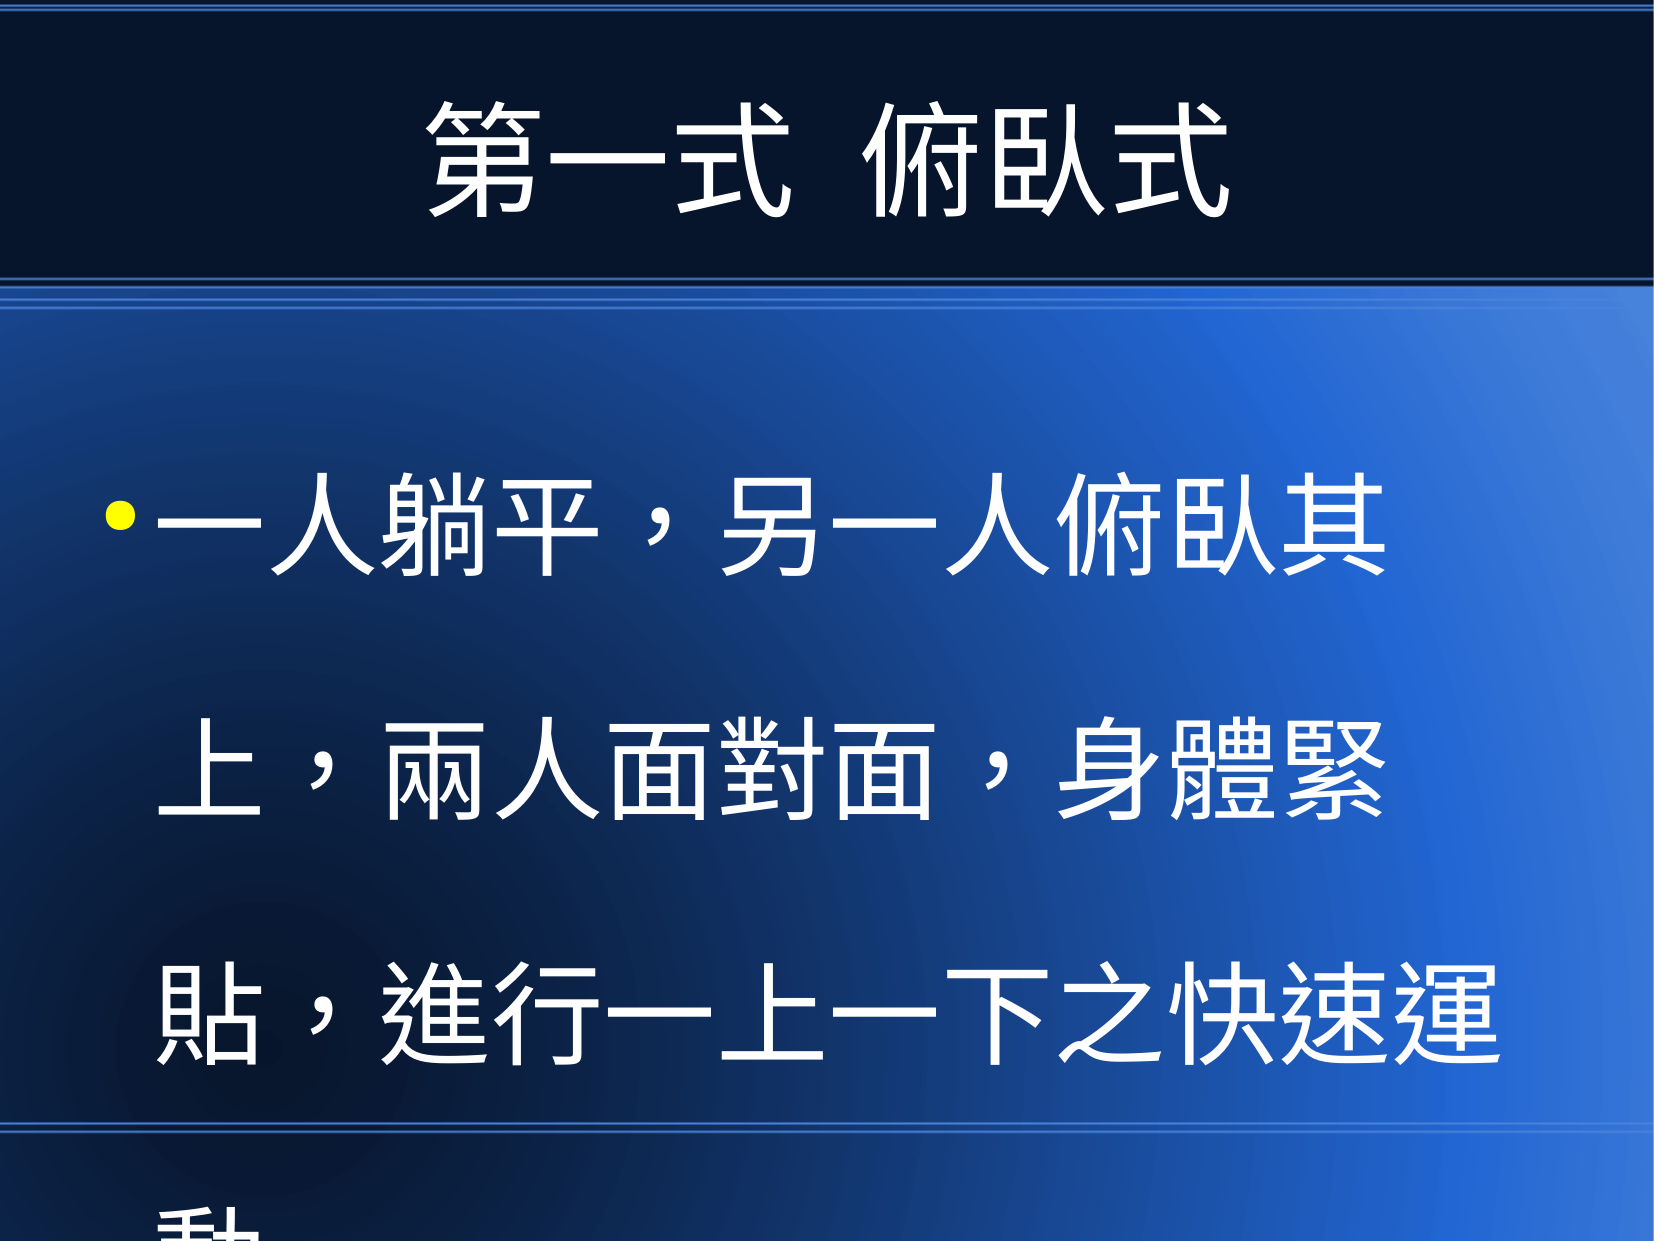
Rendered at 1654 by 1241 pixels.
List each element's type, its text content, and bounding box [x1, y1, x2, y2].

title 第一式 俯臥式 [82, 49, 1571, 257]
list 一人躺平，另一人俯臥其上，兩人面對面，身體緊貼，進行一上一下之快速運動 [82, 355, 1571, 1241]
picture [0, 0, 1654, 1241]
